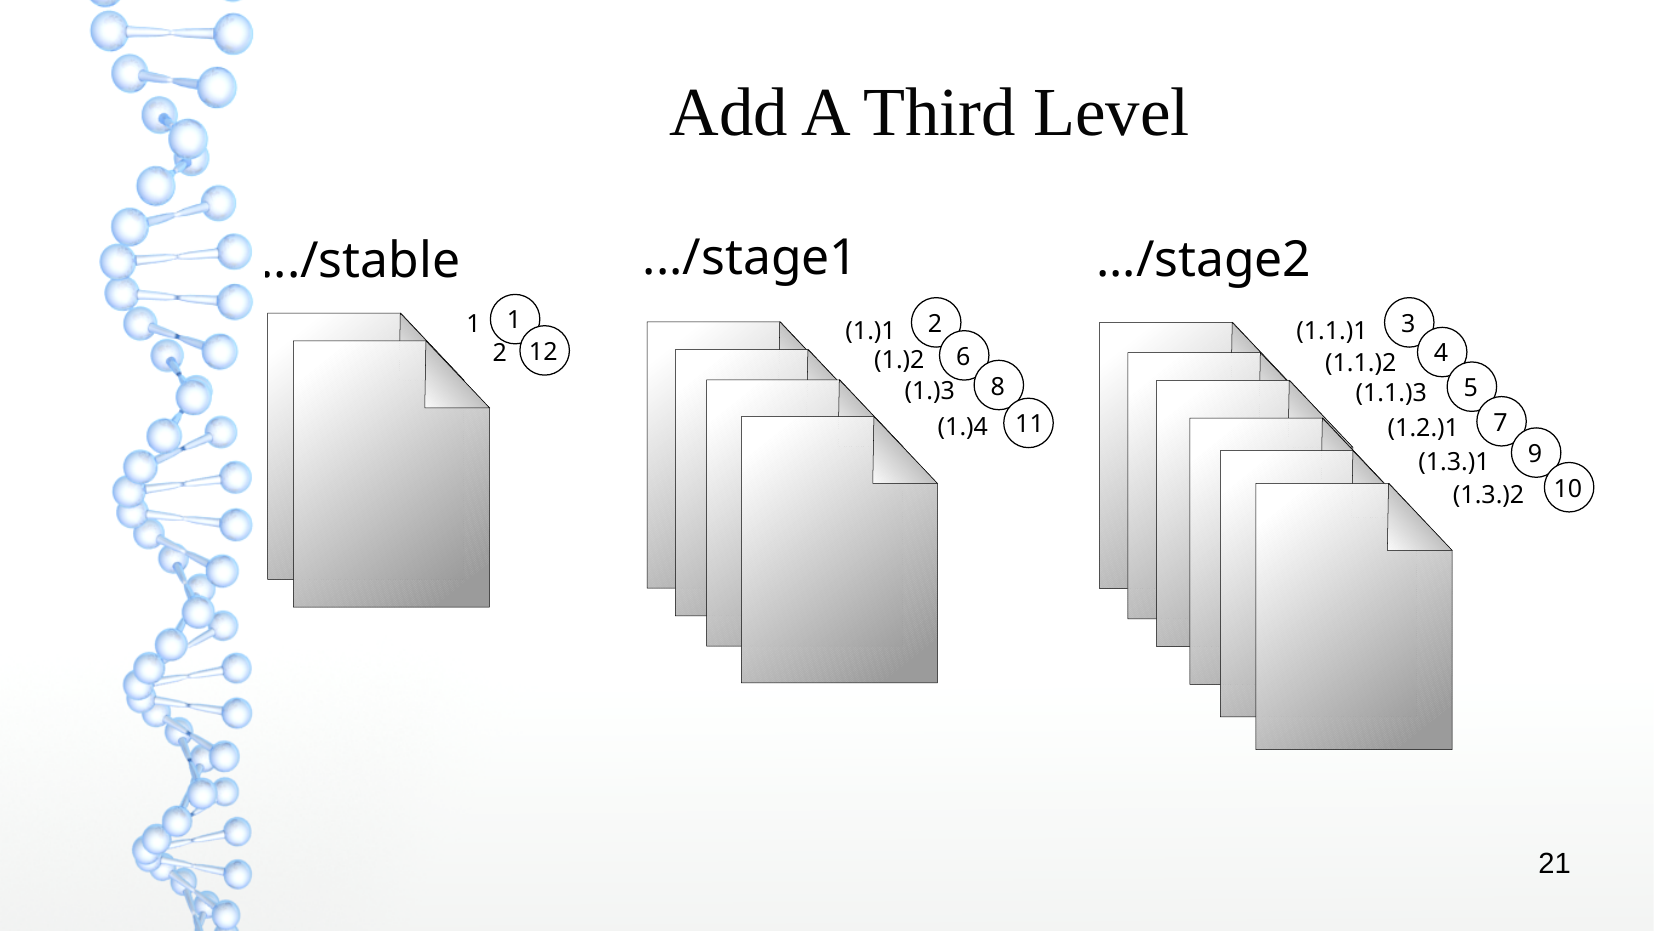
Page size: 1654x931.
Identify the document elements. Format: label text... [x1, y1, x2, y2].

title Add A Third Level [265, 35, 1595, 189]
picture [0, 0, 1654, 931]
